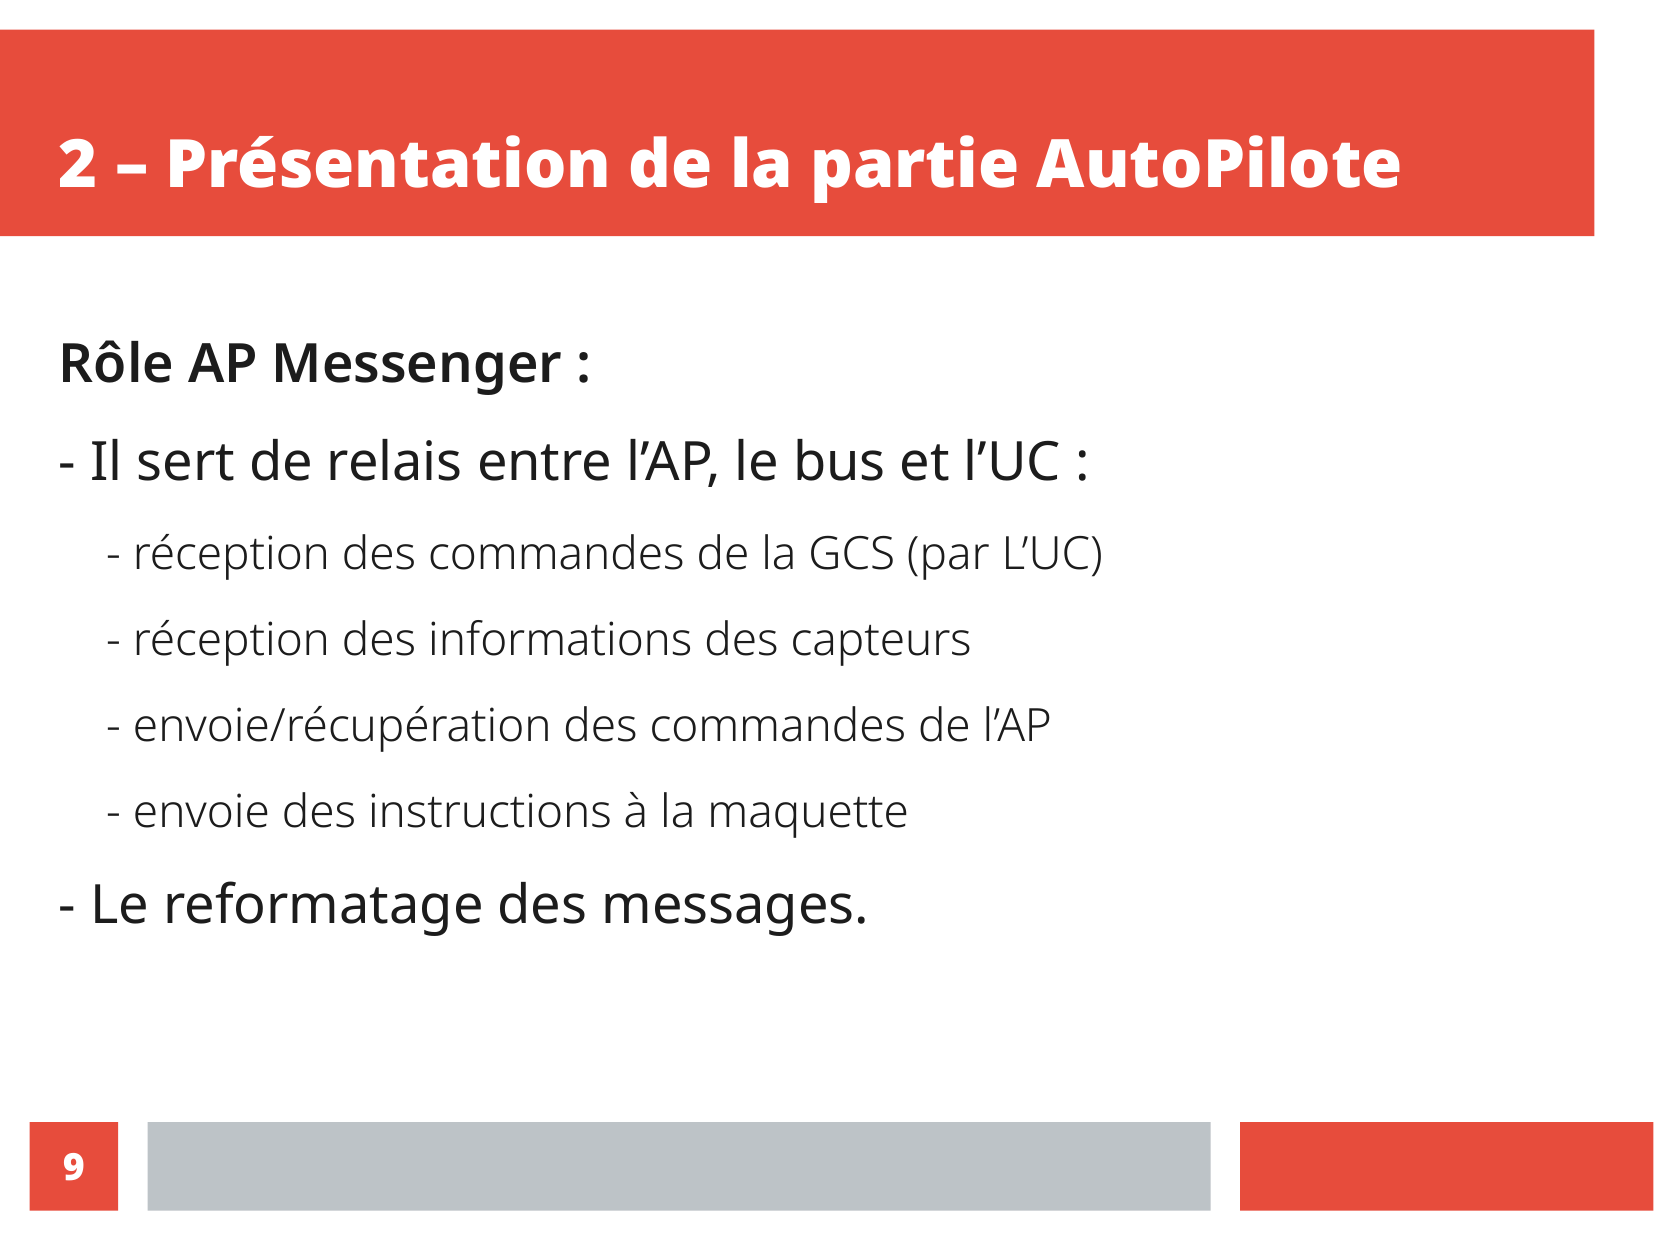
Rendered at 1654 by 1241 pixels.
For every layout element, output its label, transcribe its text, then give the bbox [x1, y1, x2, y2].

list Rôle AP Messenger : - Il sert de relais entre l’AP, le bus et l’UC : - réception des commandes de la GCS (par L’UC) - réception des informations des capteurs - envoie/récupération des commandes de l’AP - envoie des instructions à la maquette - Le reformatage des messages. [59, 324, 1565, 1093]
title 2 – Présentation de la partie AutoPilote [59, 59, 1595, 207]
